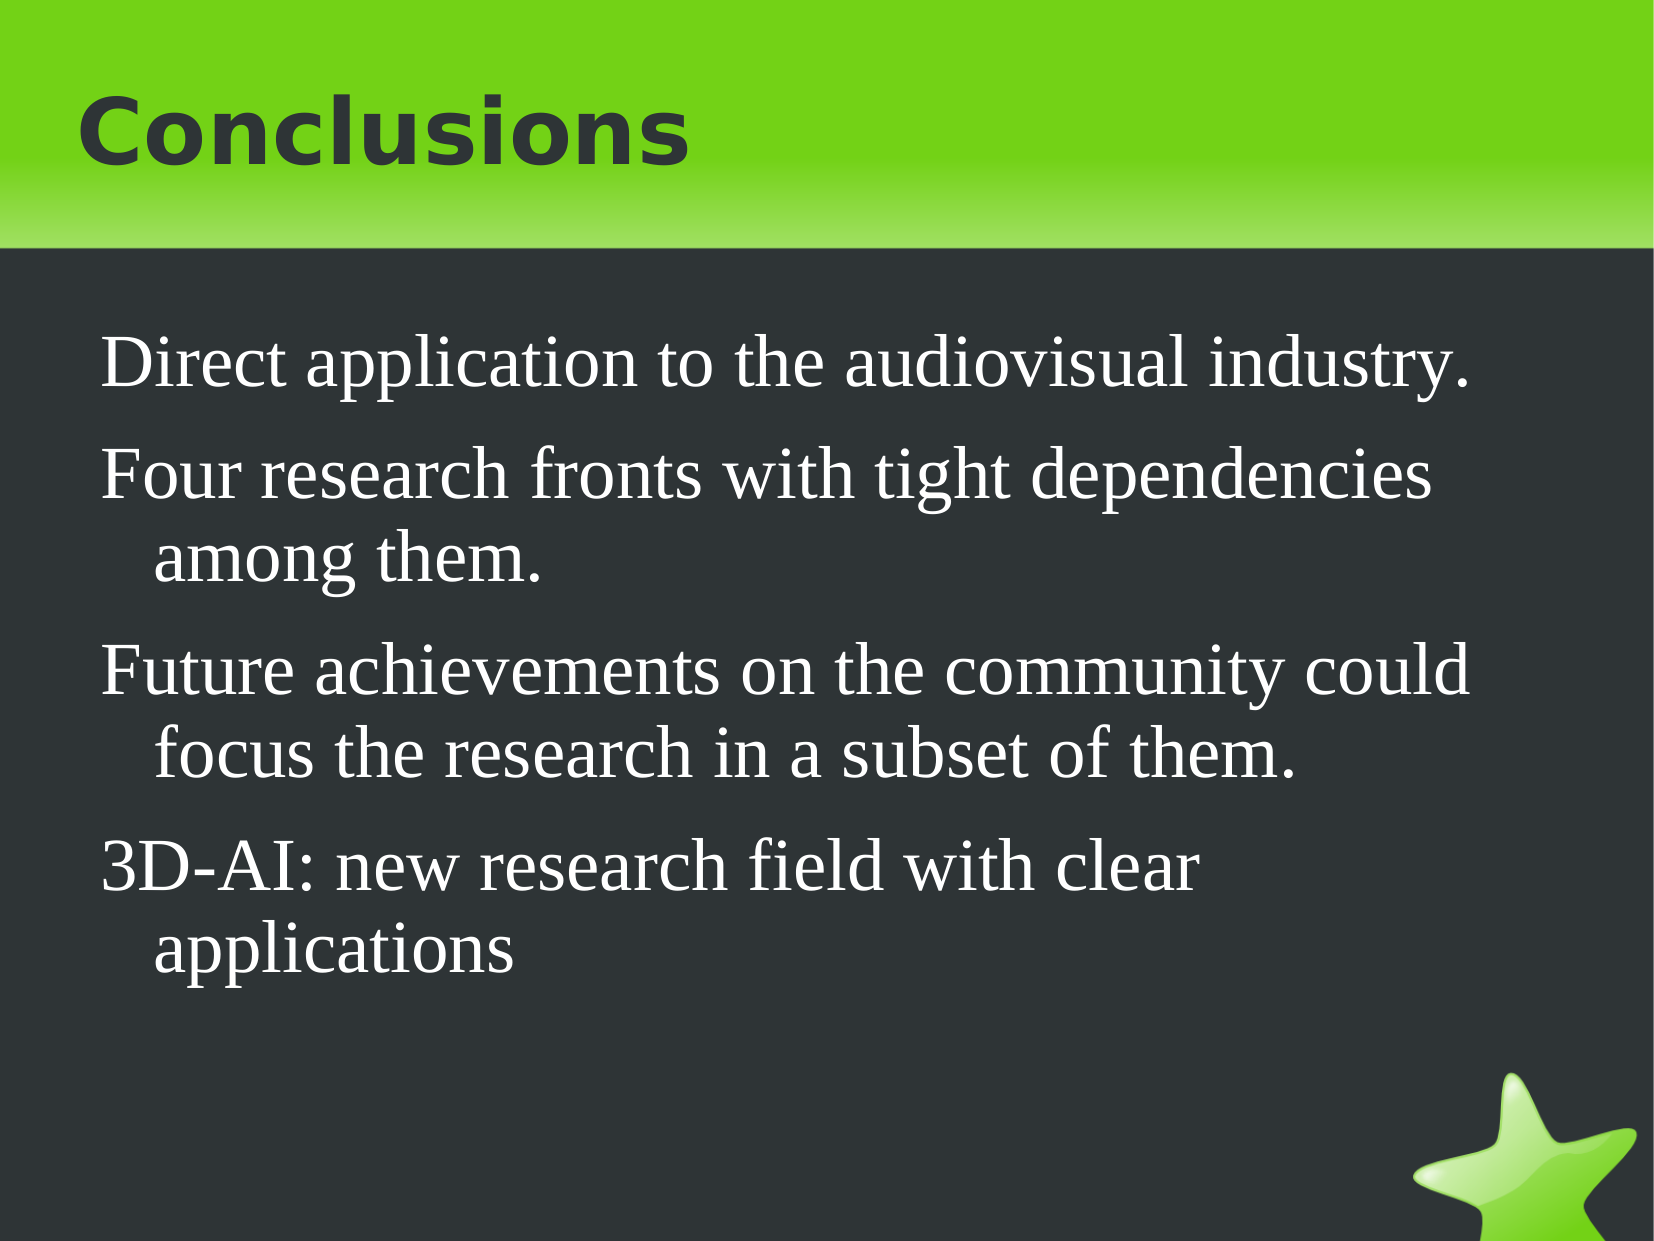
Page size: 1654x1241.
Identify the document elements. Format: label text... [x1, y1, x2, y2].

list Direct application to the audiovisual industry. Four research fronts with tight dependencies among them. Future achievements on the community could focus the research in a subset of them. 3D-AI: new research field with clear applications [82, 319, 1571, 1124]
title Conclusions [76, 36, 1565, 229]
picture [0, 0, 1654, 1241]
